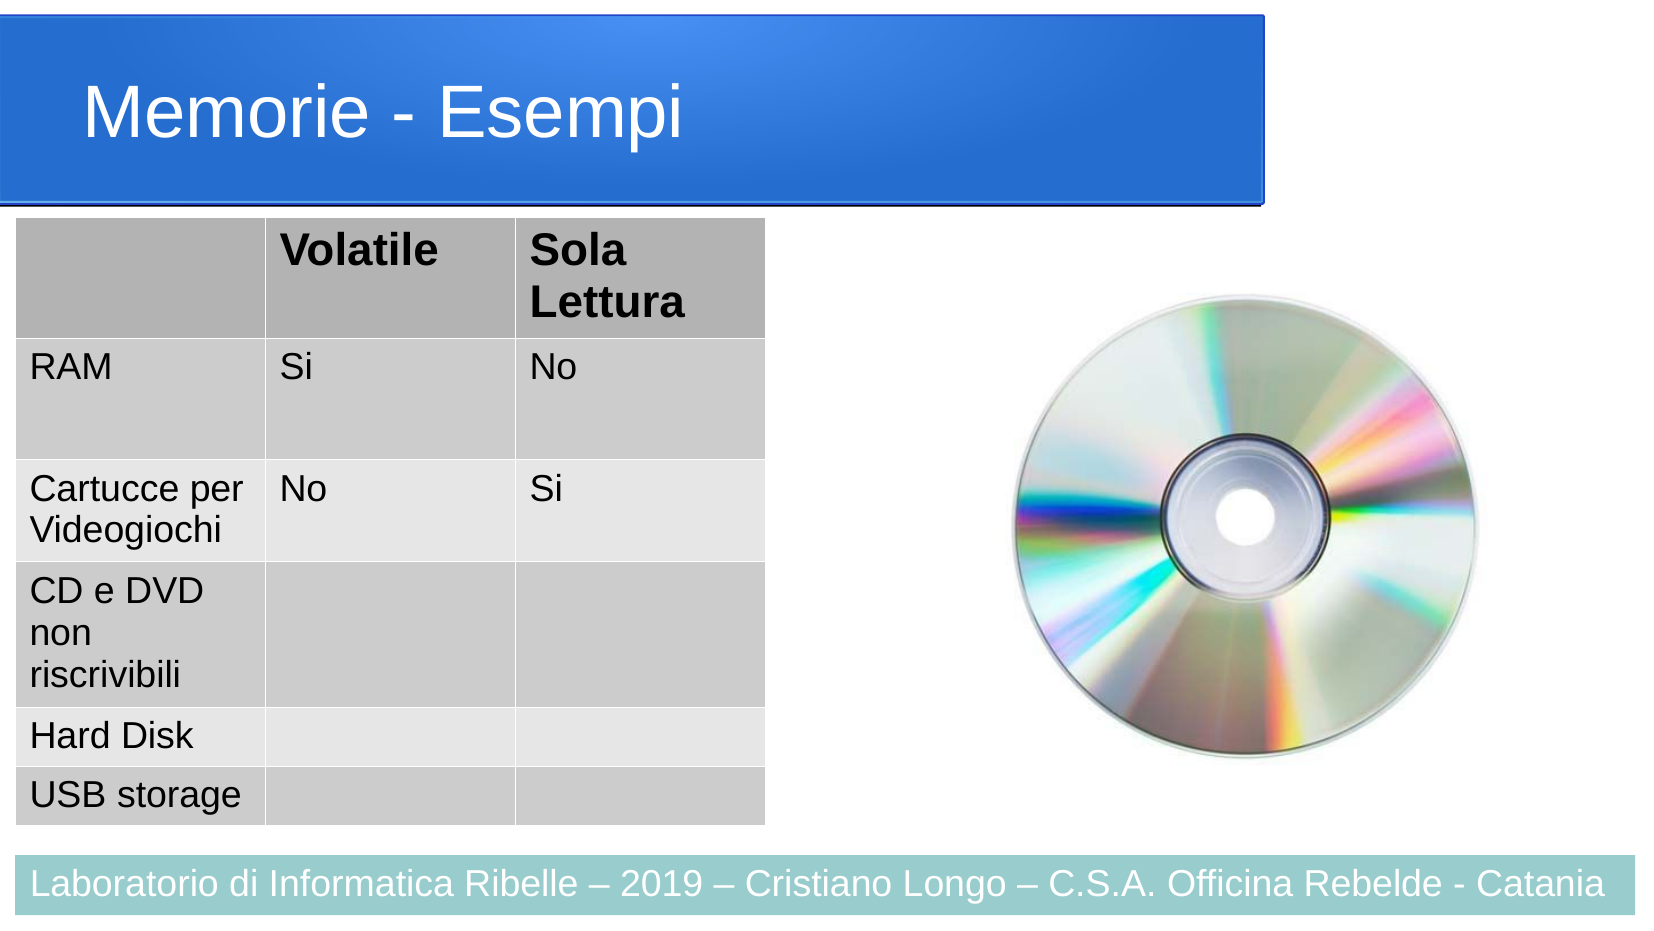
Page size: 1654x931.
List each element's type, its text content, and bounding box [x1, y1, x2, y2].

text_box Laboratorio di Informatica Ribelle – 2019 – Cristiano Longo – C.S.A. Officina Rebelde - Catania [15, 855, 1636, 916]
table_header [16, 218, 265, 338]
table_header Sola Lettura [516, 218, 765, 338]
table_cell Si [266, 339, 515, 459]
table_cell No [516, 339, 765, 459]
table_cell Cartucce per Videogiochi [16, 460, 265, 561]
table_cell [516, 767, 765, 825]
table_cell [266, 708, 515, 766]
picture [960, 274, 1528, 781]
table_cell CD e DVD non riscrivibili [16, 562, 265, 707]
table_cell [516, 562, 765, 707]
table_cell No [266, 460, 515, 561]
table_header Volatile [266, 218, 515, 338]
table_cell Hard Disk [16, 708, 265, 766]
table_cell [516, 708, 765, 766]
table_cell RAM [16, 339, 265, 459]
table_cell Si [516, 460, 765, 561]
title Memorie - Esempi [82, 29, 1235, 196]
table_cell [266, 562, 515, 707]
table_cell USB storage [16, 767, 265, 825]
table_cell [266, 767, 515, 825]
